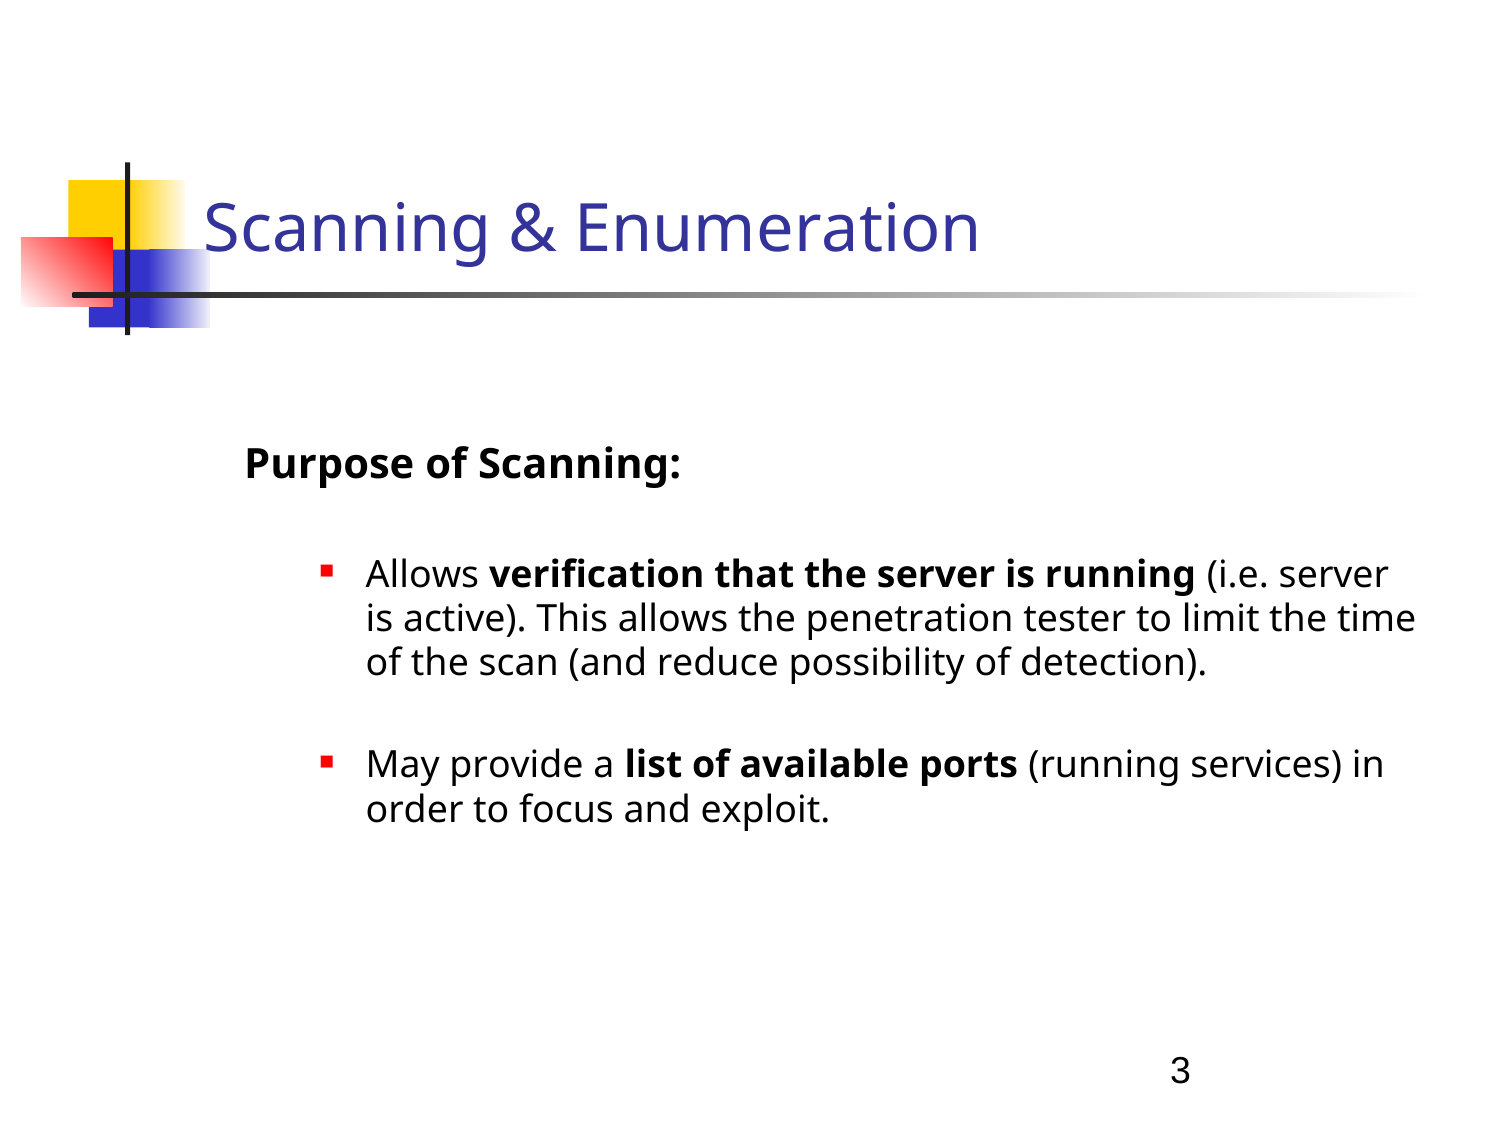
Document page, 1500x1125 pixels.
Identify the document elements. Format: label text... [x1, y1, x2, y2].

title Scanning & Enumeration [188, 35, 1468, 276]
list Purpose of Scanning: Allows verification that the server is running (i.e. server is active). This allows the penetration tester to limit the time of the scan (and reduce possibility of detection). May provide a list of available ports (running services) in order to focus and exploit. [229, 365, 1434, 1034]
